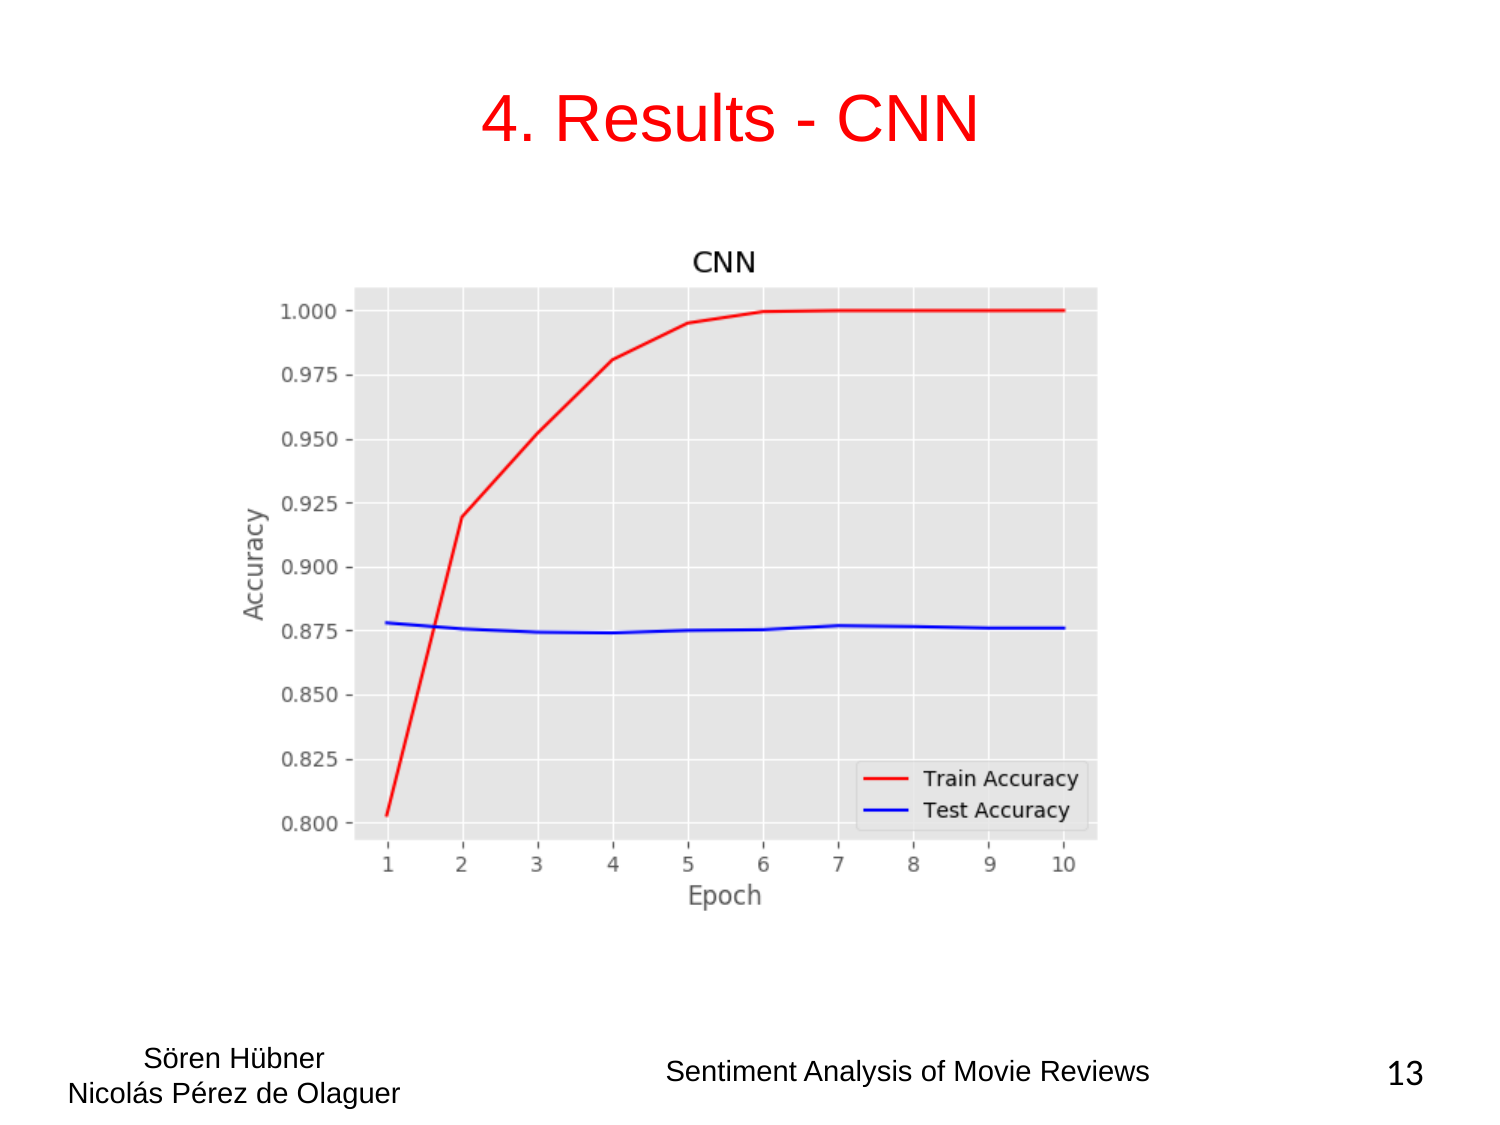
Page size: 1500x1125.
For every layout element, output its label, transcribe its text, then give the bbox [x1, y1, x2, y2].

text_box Sören Hübner Nicolás Pérez de Olaguer [23, 1031, 446, 1110]
text_box 13 [1371, 1031, 1481, 1110]
title 4. Results - CNN [24, 24, 1438, 163]
text_box Sentiment Analysis of Movie Reviews [468, 1031, 1348, 1110]
picture [233, 199, 1194, 920]
